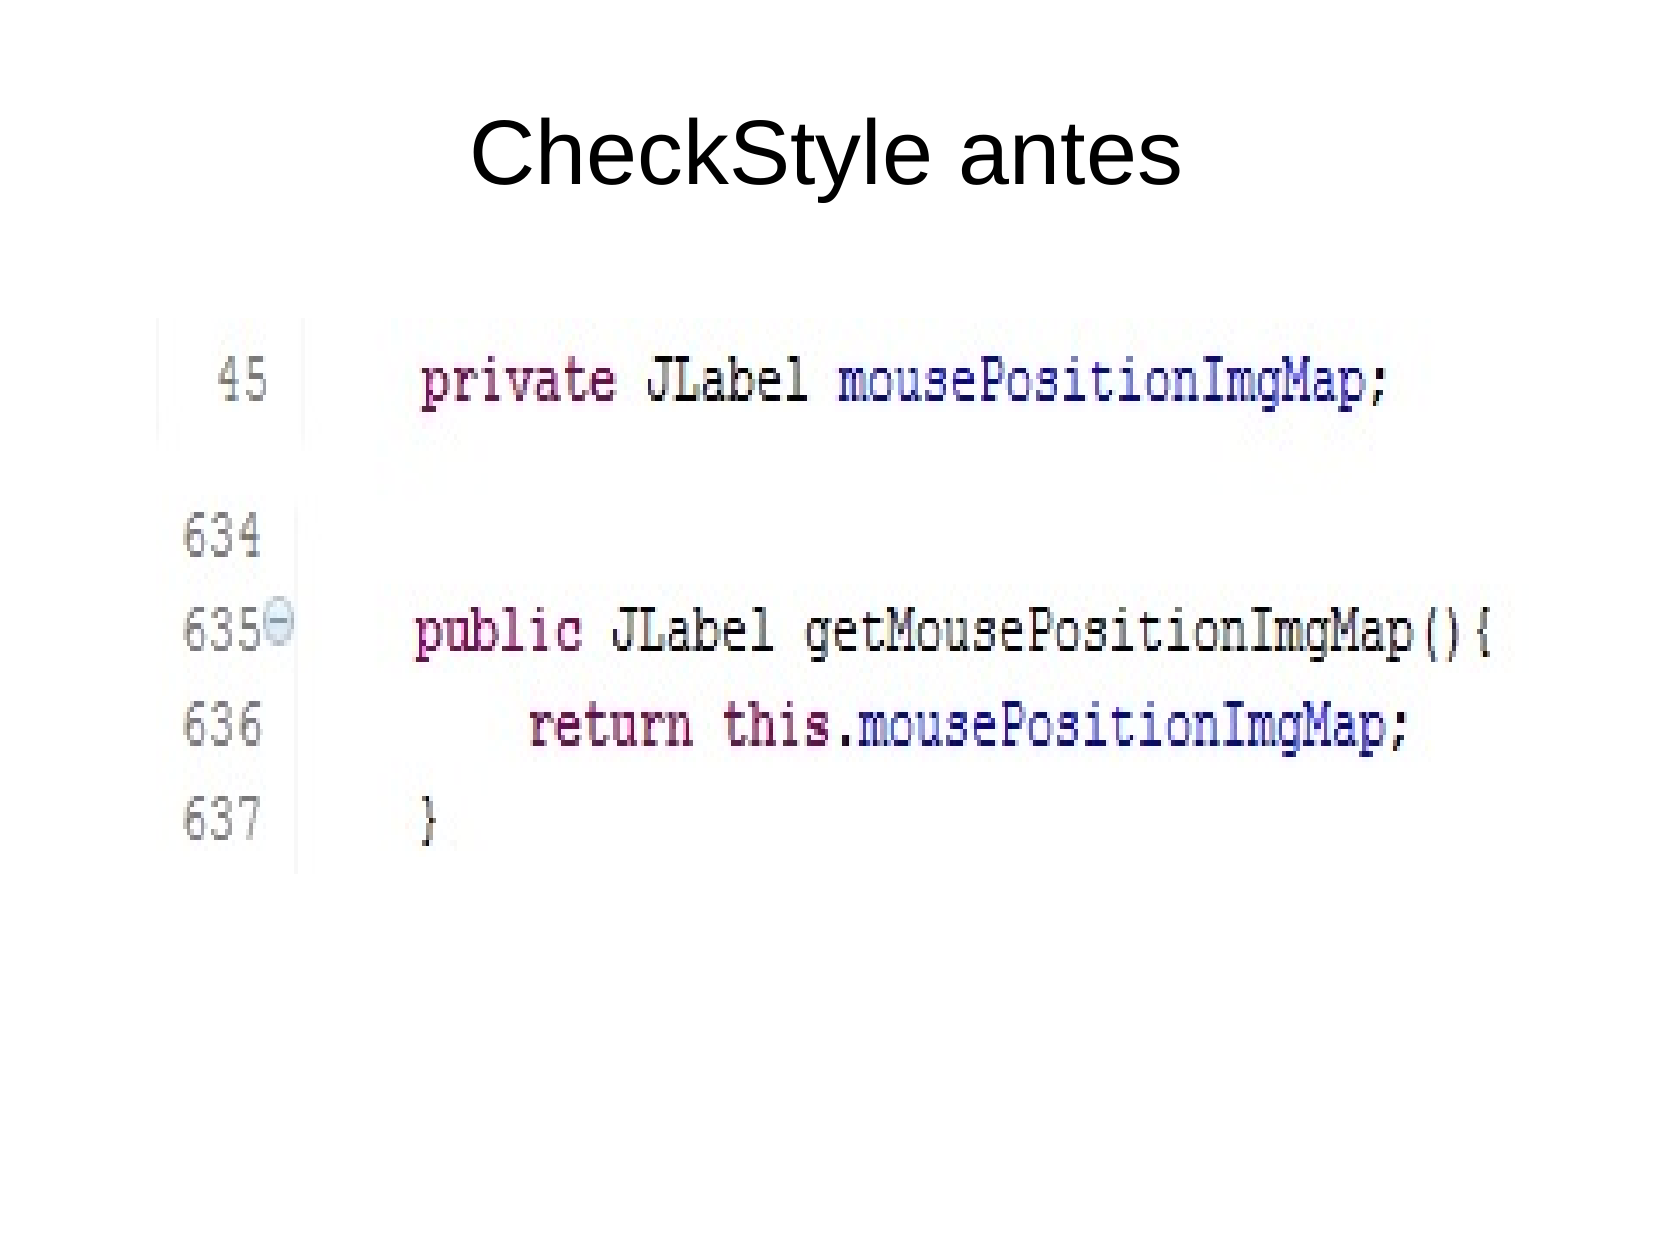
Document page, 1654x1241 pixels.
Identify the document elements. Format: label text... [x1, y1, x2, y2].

title CheckStyle antes [82, 49, 1571, 257]
picture [156, 318, 1536, 875]
